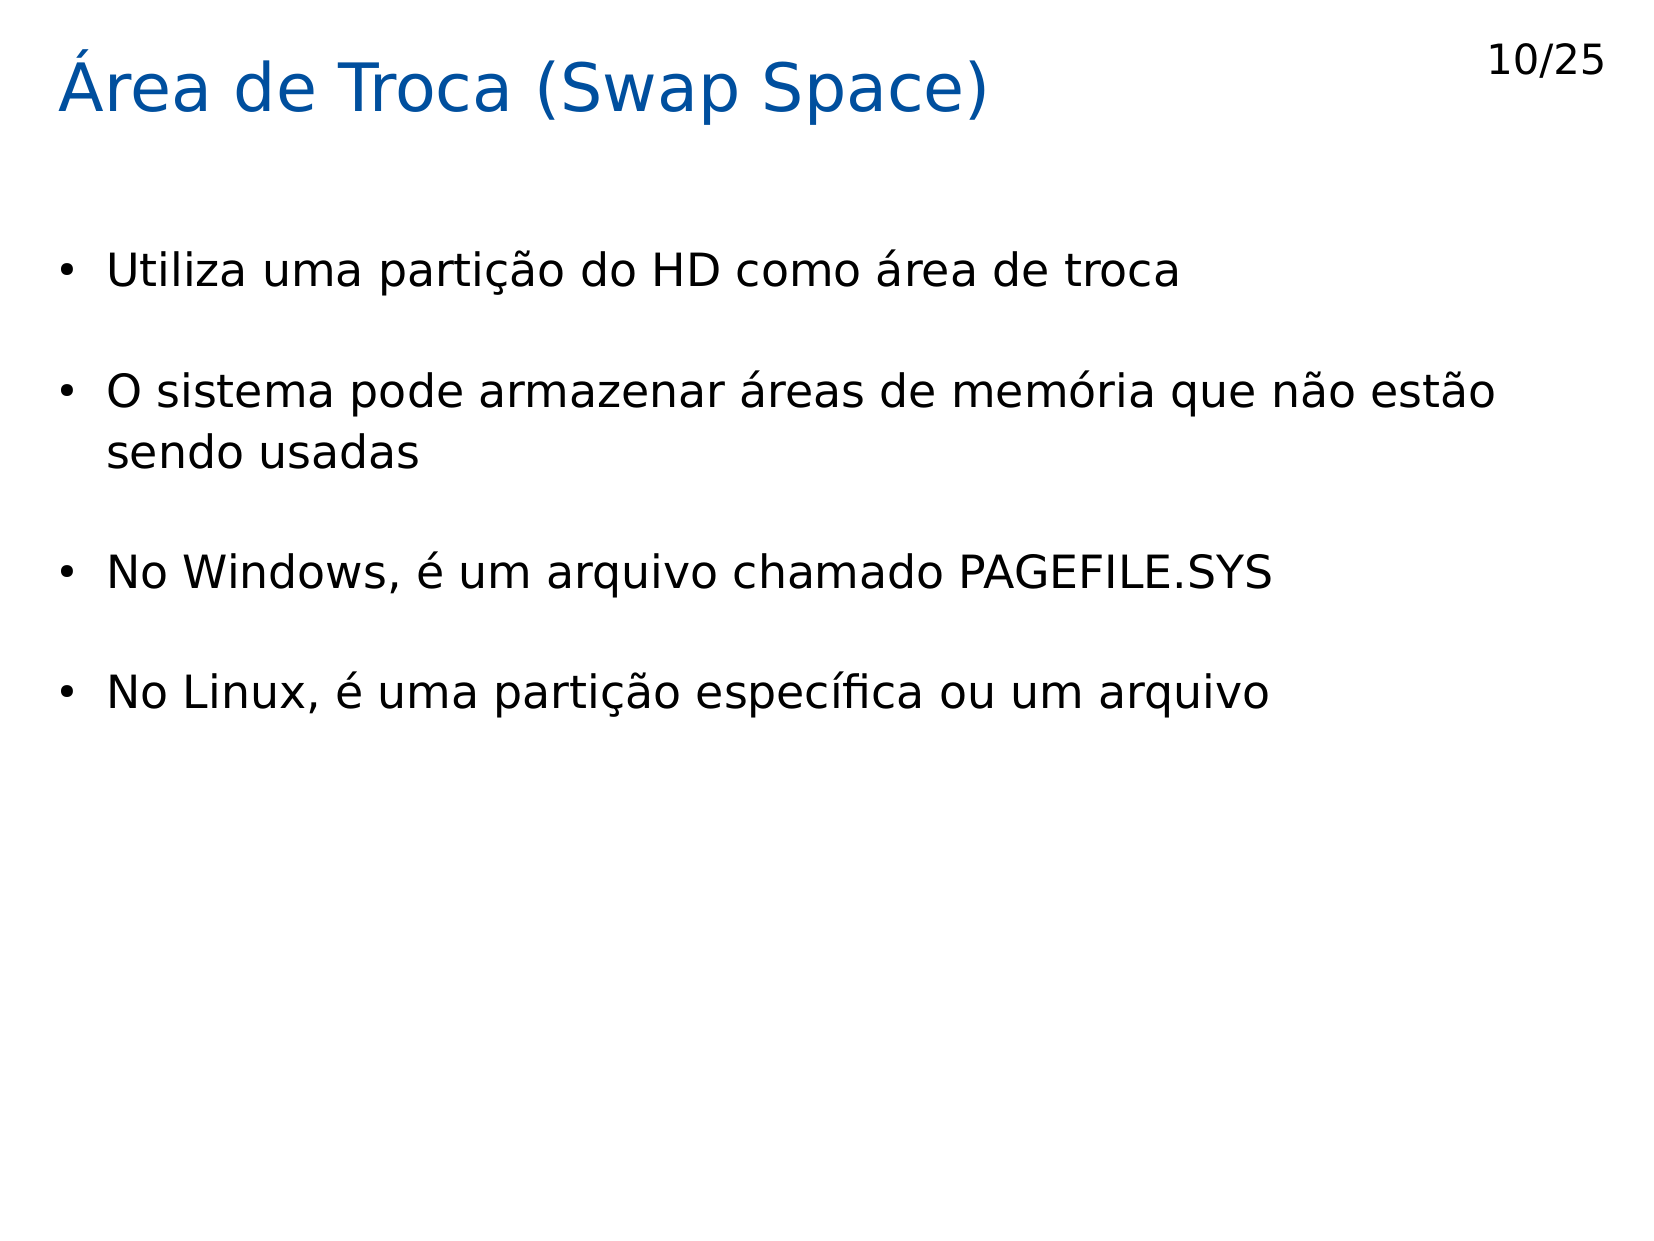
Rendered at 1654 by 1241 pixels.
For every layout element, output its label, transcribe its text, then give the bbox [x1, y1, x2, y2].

title Área de Troca (Swap Space) [59, 29, 1506, 148]
list Utiliza uma partição do HD como área de troca O sistema pode armazenar áreas de memória que não estão sendo usadas No Windows, é um arquivo chamado PAGEFILE.SYS No Linux, é uma partição específica ou um arquivo [59, 236, 1595, 1211]
